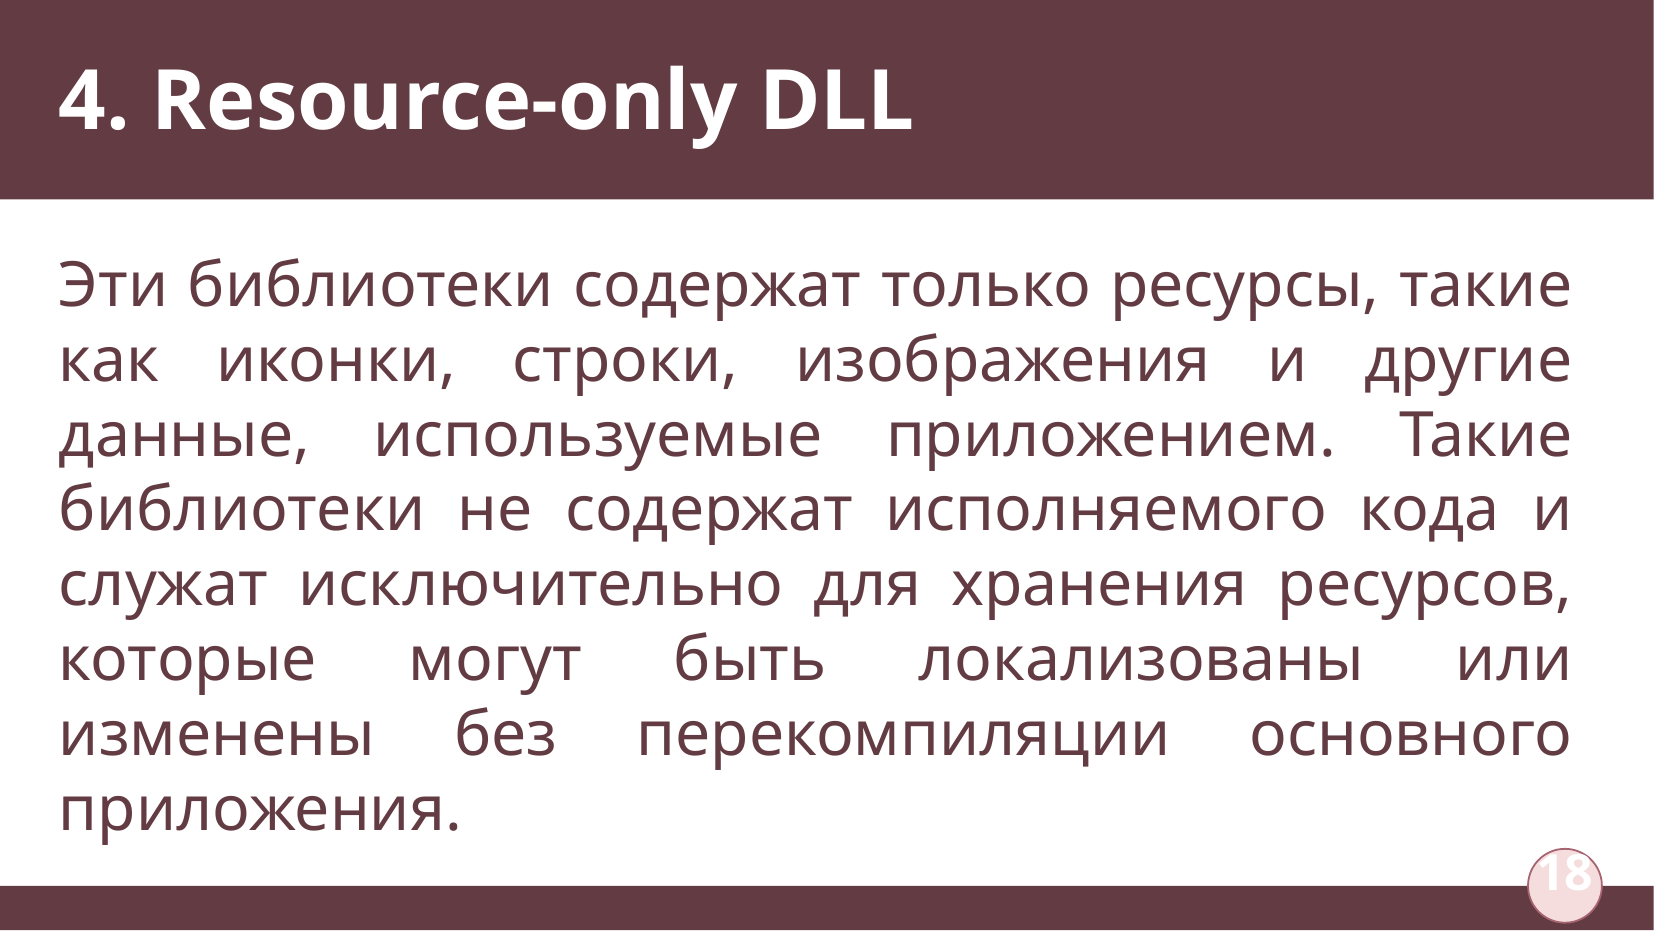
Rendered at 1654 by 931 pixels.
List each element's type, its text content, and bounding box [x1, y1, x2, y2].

title 4. Resource-only DLL [59, 37, 1595, 155]
list Эти библиотеки содержат только ресурсы, такие как иконки, строки, изображения и другие данные, используемые приложением. Такие библиотеки не содержат исполняемого кода и служат исключительно для хранения ресурсов, которые могут быть локализованы или изменены без перекомпиляции основного приложения. [59, 243, 1595, 769]
